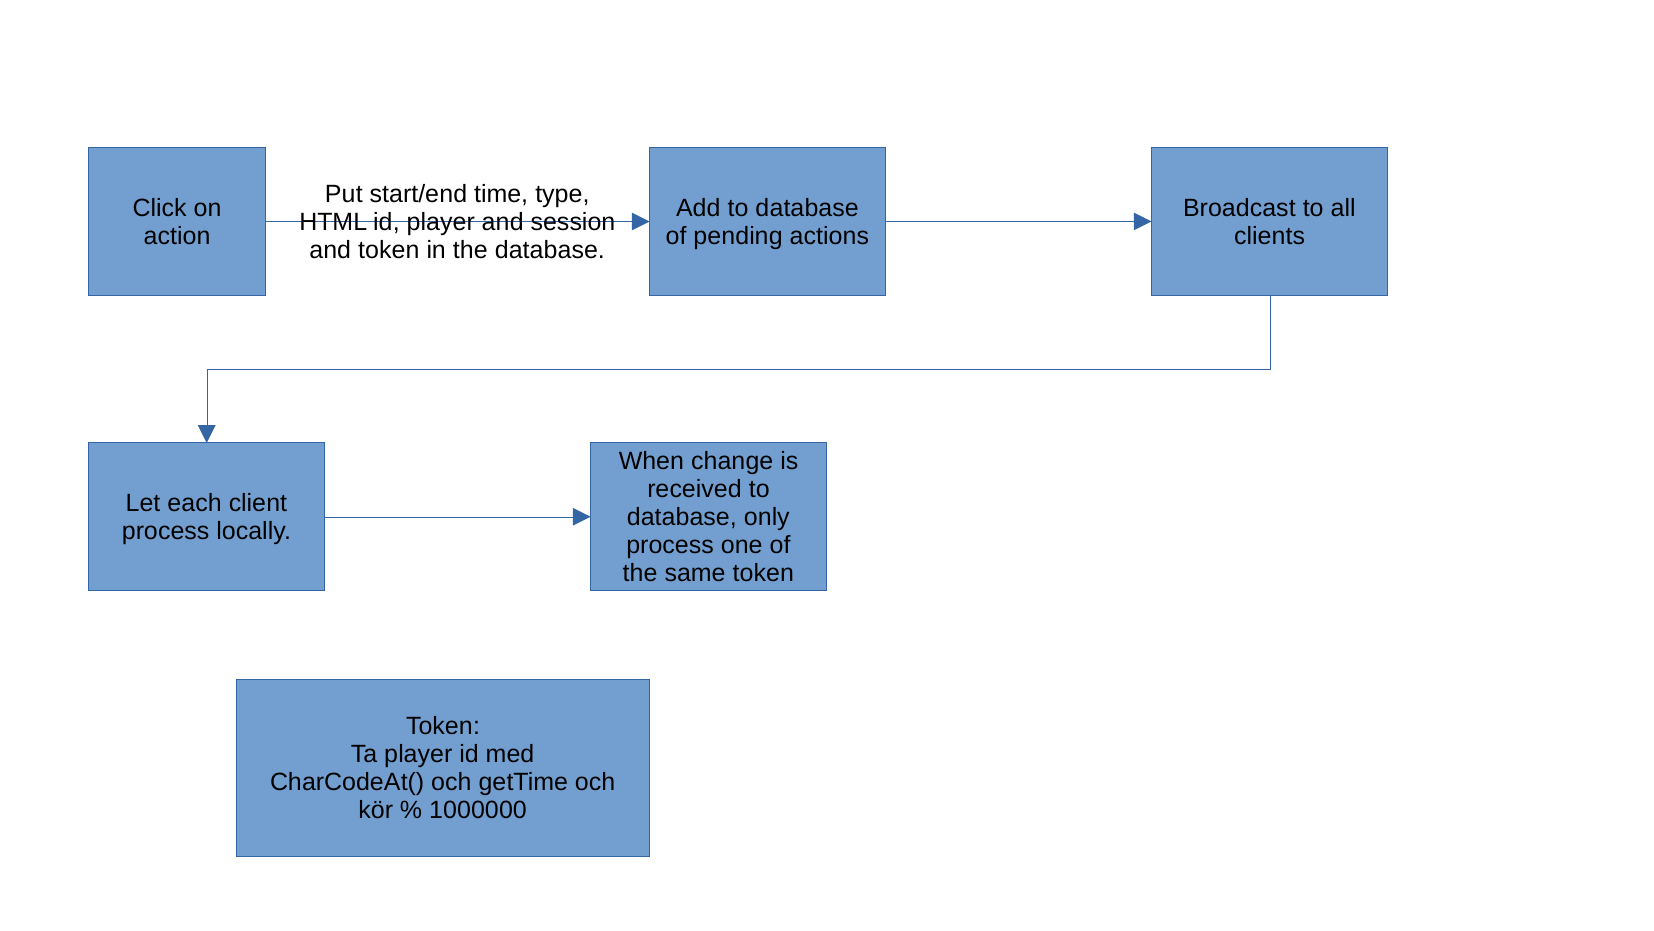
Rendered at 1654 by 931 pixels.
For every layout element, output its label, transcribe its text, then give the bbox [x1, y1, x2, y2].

text_box When change is received to database, only process one of the same token [590, 442, 827, 591]
text_box Click on action [88, 147, 266, 296]
text_box Let each client process locally. [88, 442, 325, 591]
text_box Token: Ta player id med CharCodeAt() och getTime och kör % 1000000 [236, 679, 650, 857]
text_box Broadcast to all clients [1151, 147, 1388, 296]
text_box Add to database of pending actions [649, 147, 886, 296]
